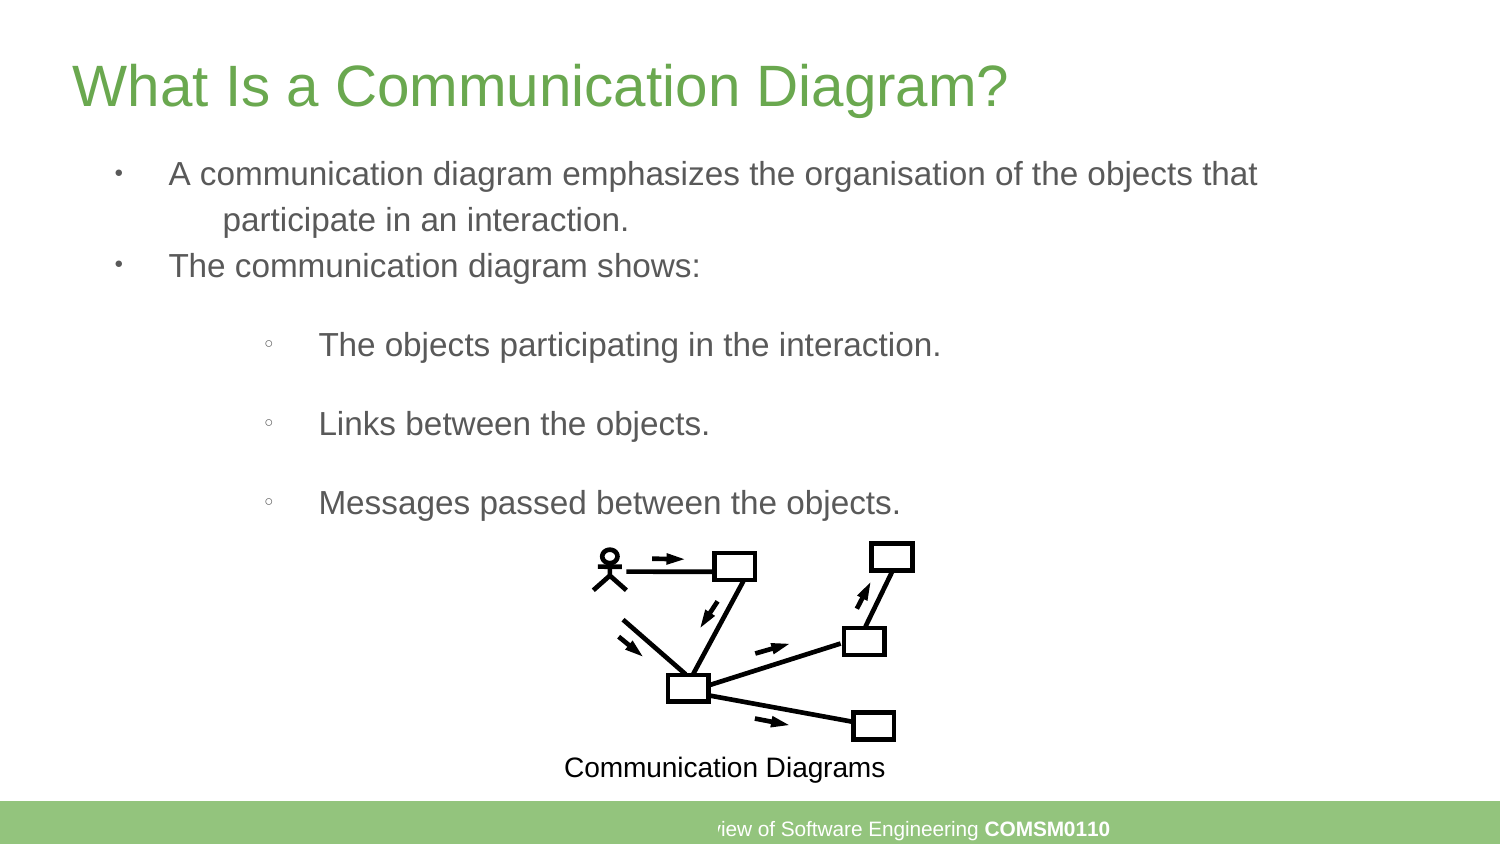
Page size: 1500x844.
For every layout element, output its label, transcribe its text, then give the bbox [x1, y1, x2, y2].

text_box Communication Diagrams [549, 742, 958, 792]
title What Is a Communication Diagram? [57, 33, 1456, 128]
list A communication diagram emphasizes the organisation of the objects that participate in an interaction. The communication diagram shows: The objects participating in the interaction. Links between the objects. Messages passed between the objects. [57, 131, 1279, 582]
